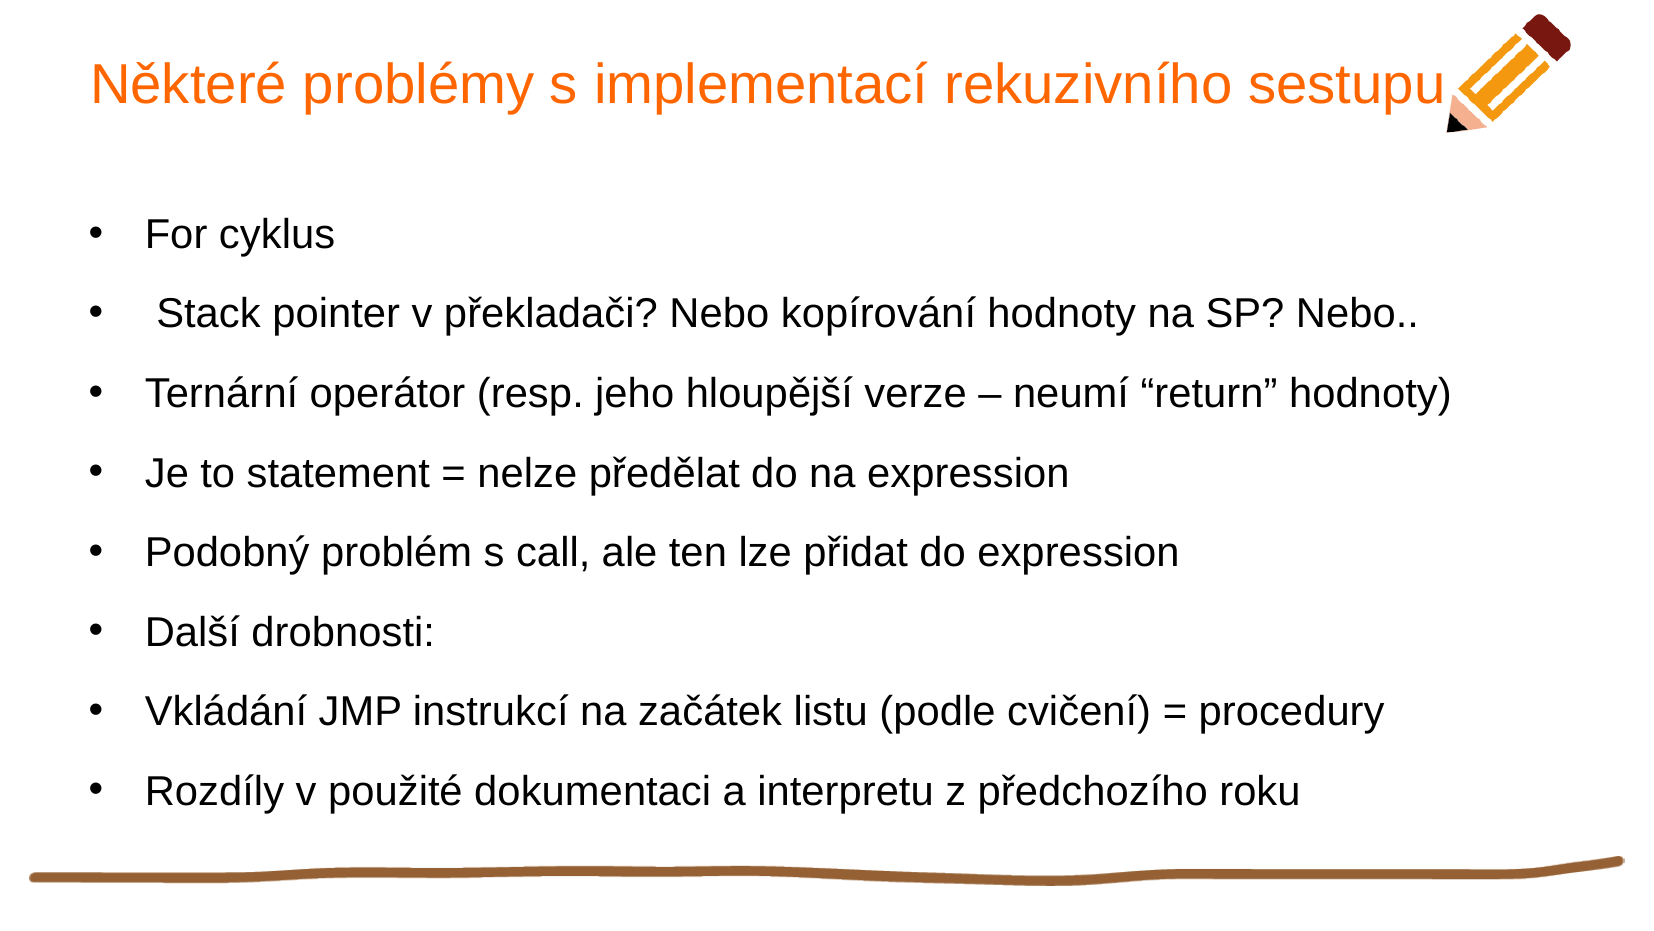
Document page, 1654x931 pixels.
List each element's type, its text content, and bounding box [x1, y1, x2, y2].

title Některé problémy s implementací rekuzivního sestupu [88, 29, 1447, 133]
list For cyklus Stack pointer v překladači? Nebo kopírování hodnoty na SP? Nebo.. Ternární operátor (resp. jeho hloupější verze – neumí “return” hodnoty) Je to statement = nelze předělat do na expression Podobný problém s call, ale ten lze přidat do expression Další drobnosti: Vkládání JMP instrukcí na začátek listu (podle cvičení) = procedury Rozdíly v použité dokumentaci a interpretu z předchozího roku [88, 206, 1565, 857]
